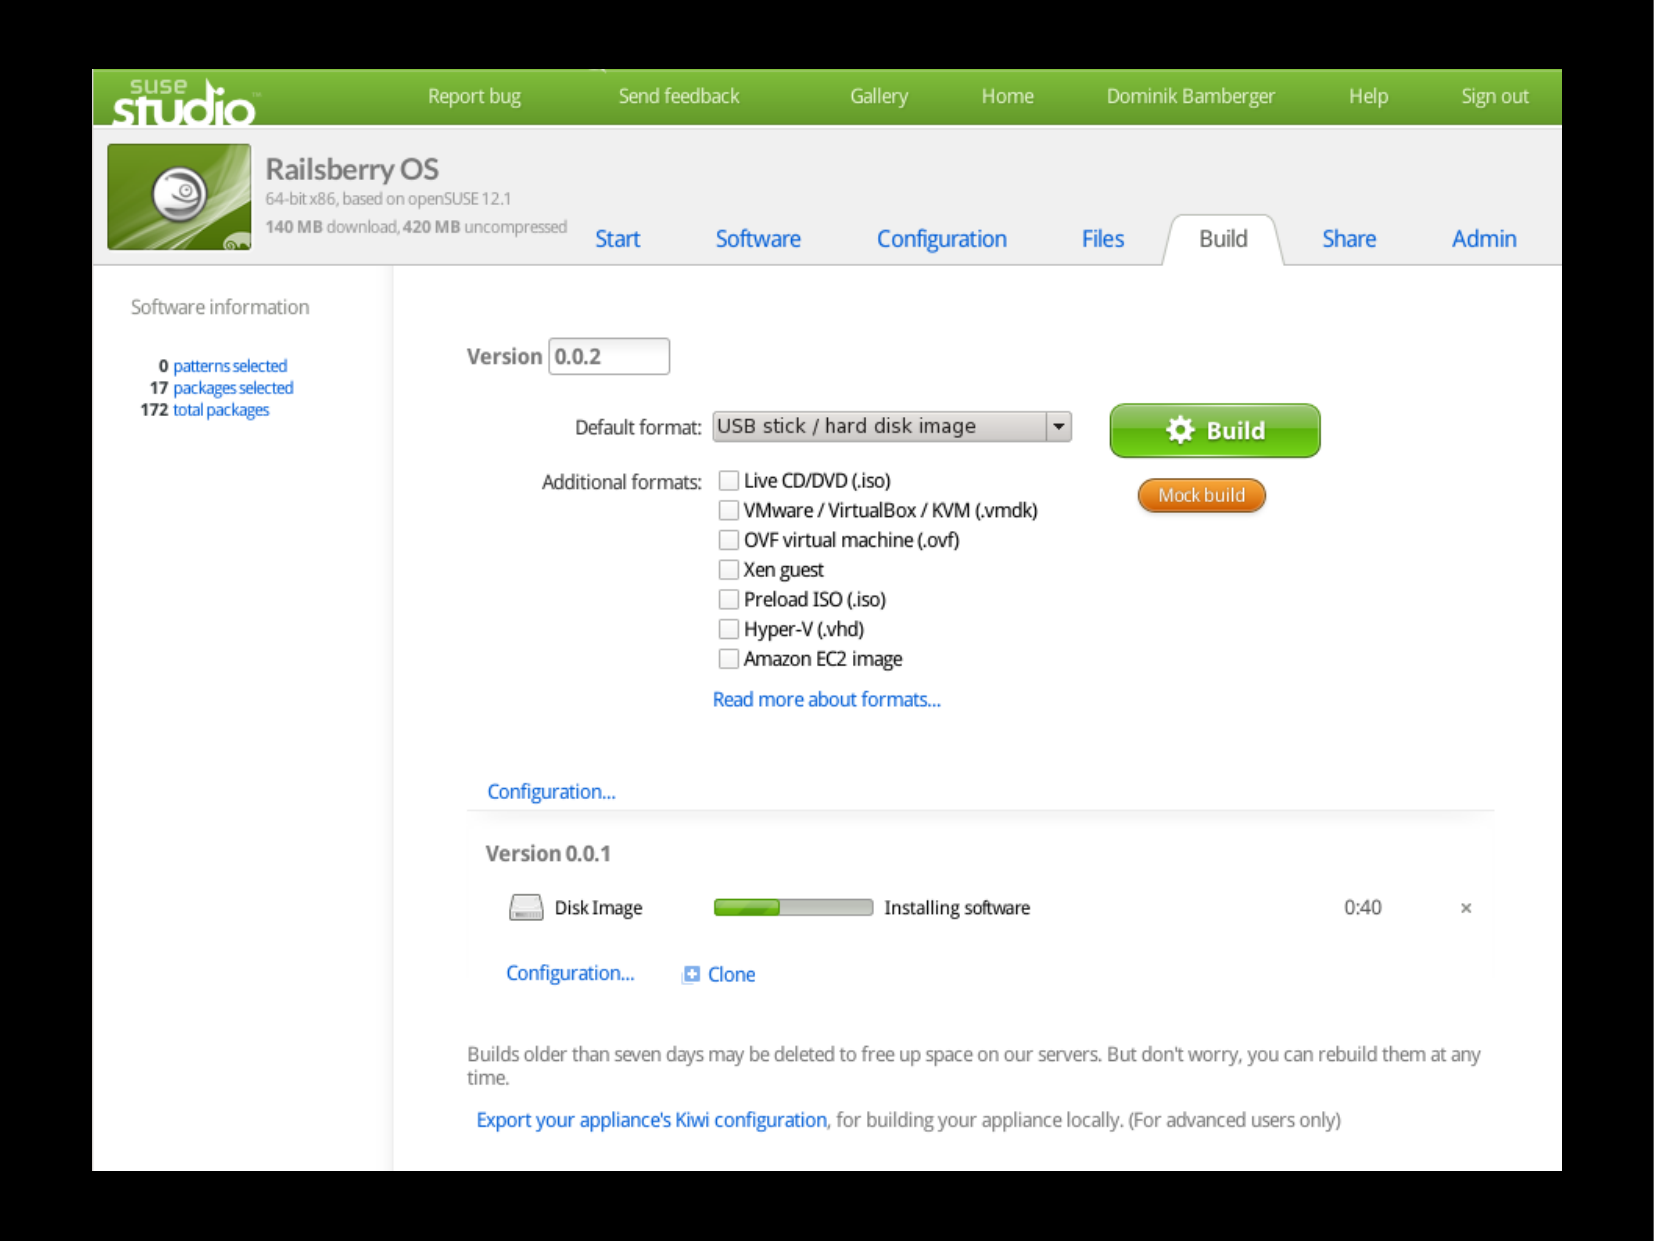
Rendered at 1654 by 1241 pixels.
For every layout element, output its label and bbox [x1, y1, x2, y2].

picture [92, 69, 1562, 1171]
